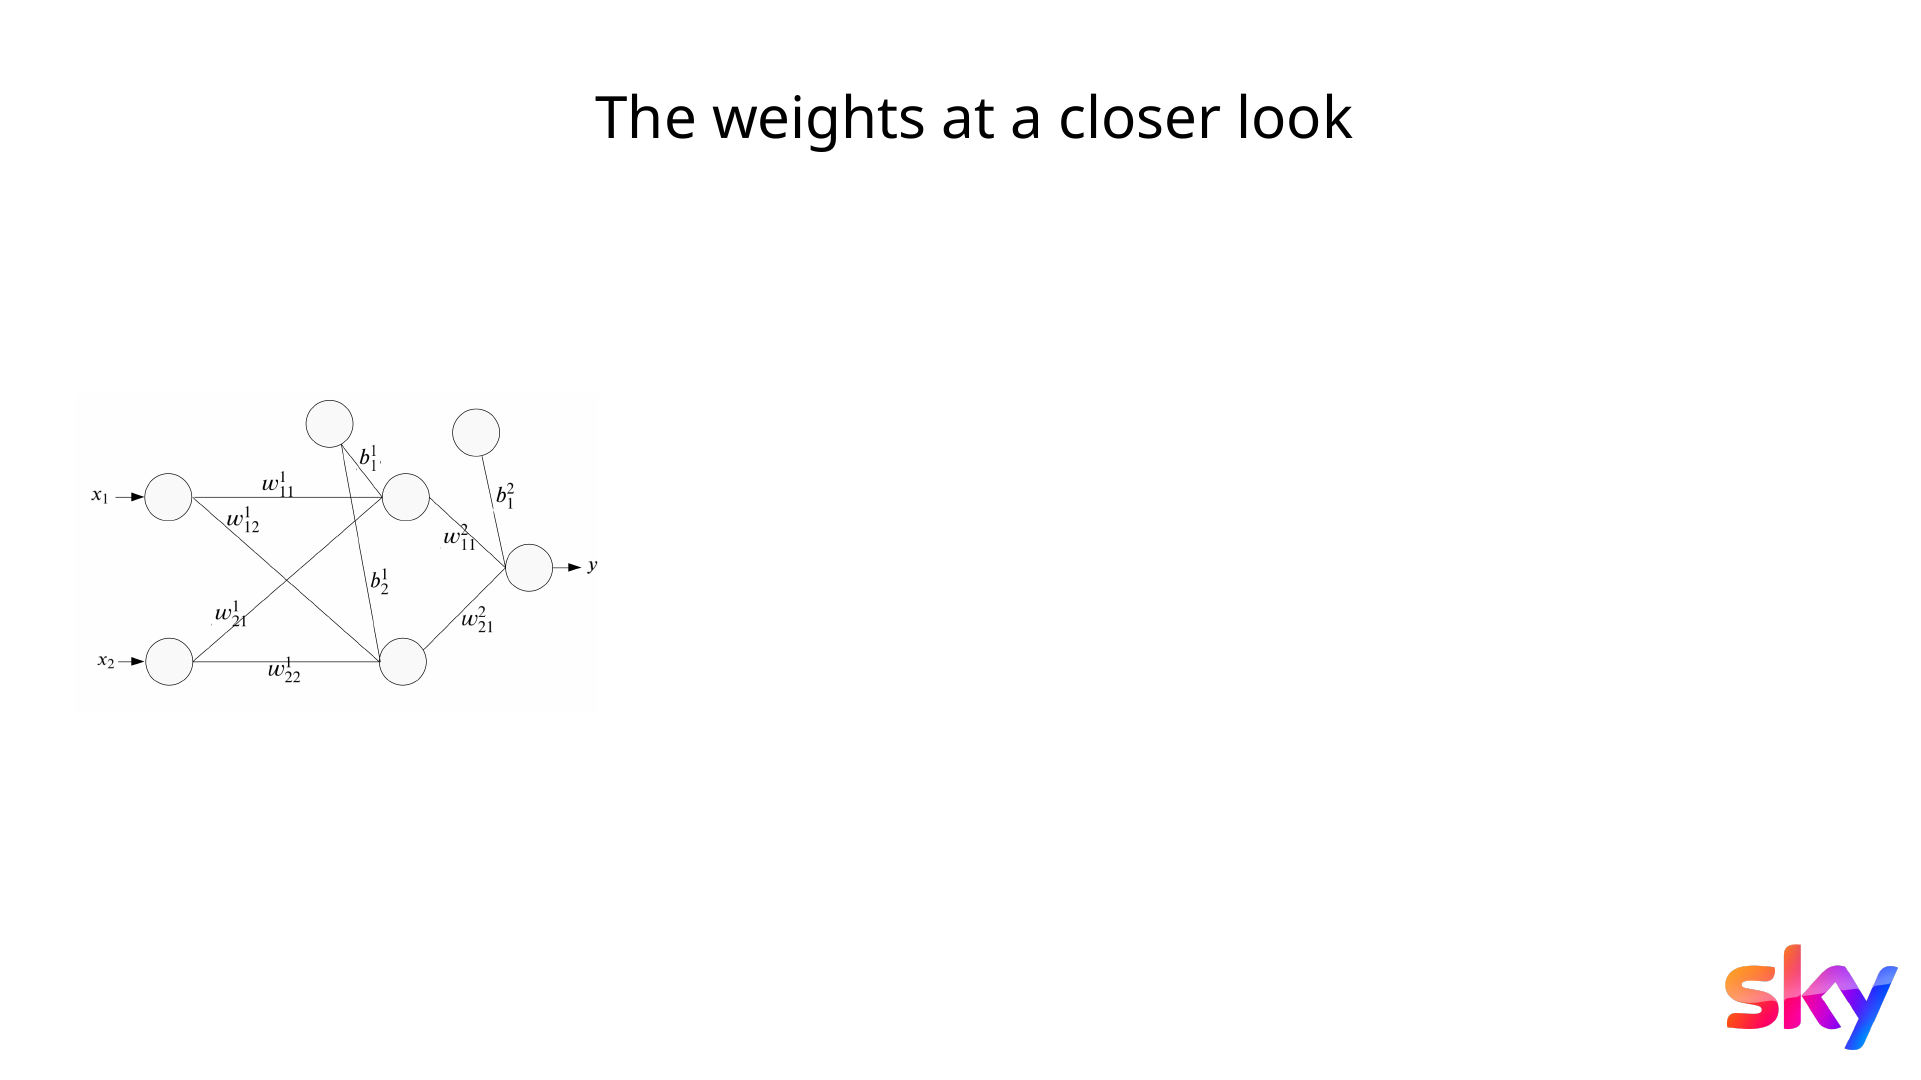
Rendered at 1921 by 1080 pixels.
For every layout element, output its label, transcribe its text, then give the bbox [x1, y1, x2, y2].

picture [75, 393, 598, 713]
title The weights at a closer look [112, 38, 1837, 151]
picture [1725, 944, 1898, 1051]
